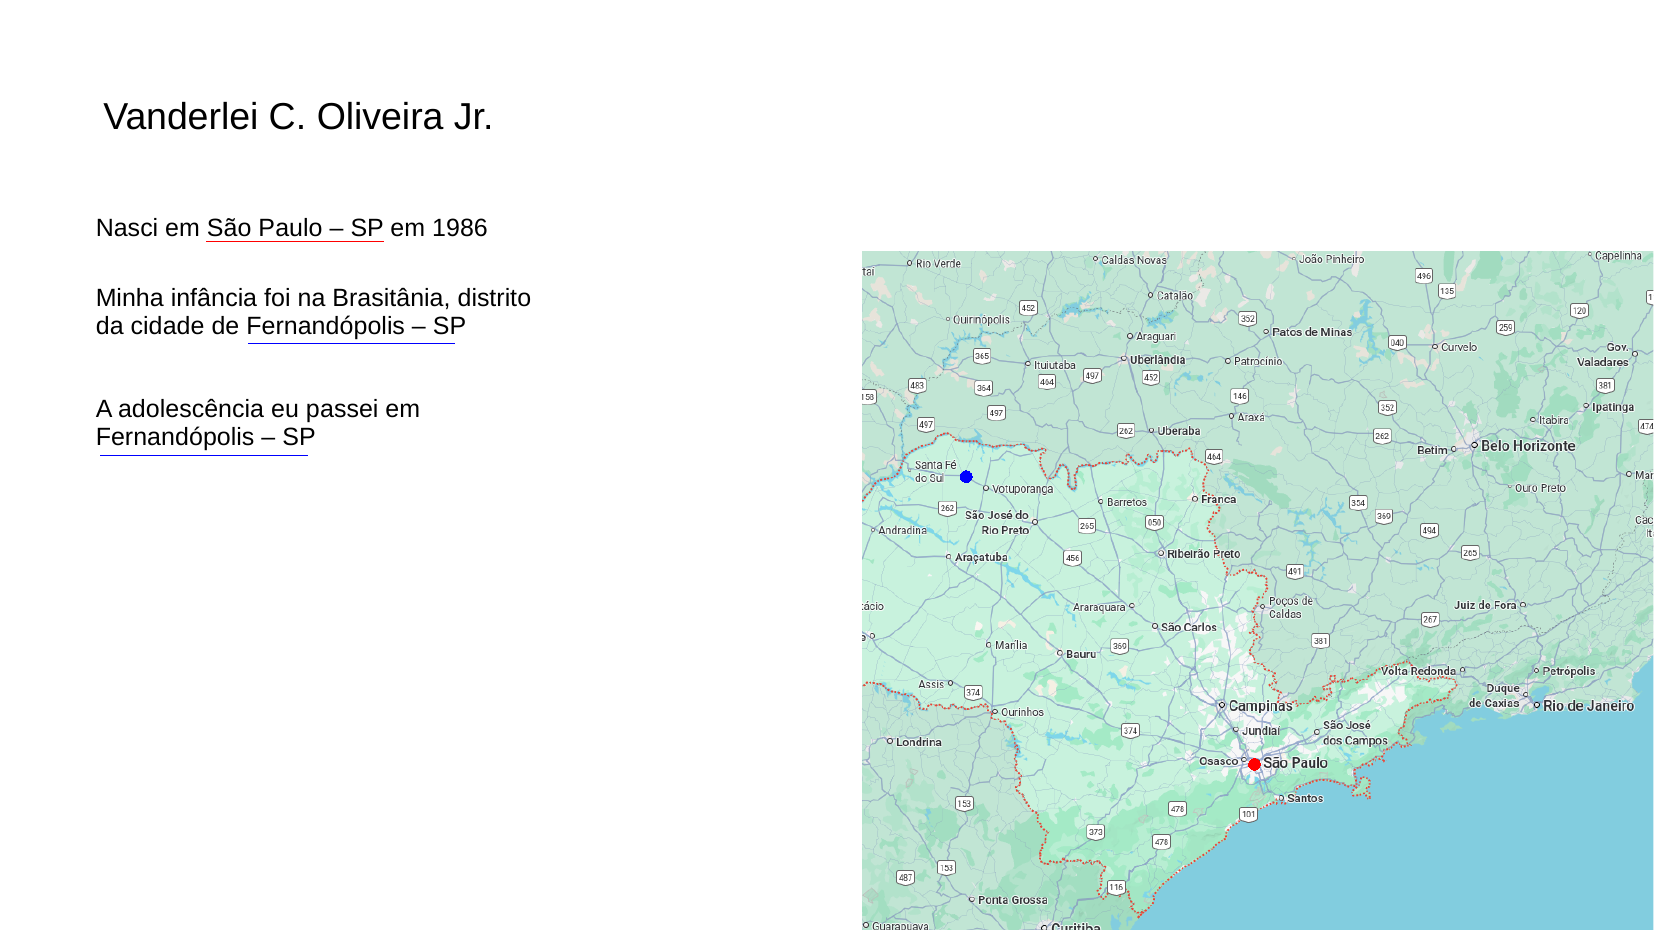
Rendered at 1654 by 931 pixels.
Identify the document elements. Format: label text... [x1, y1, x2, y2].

text_box A adolescência eu passei em Fernandópolis – SP [81, 387, 583, 459]
text_box Minha infância foi na Brasitânia, distrito da cidade de Fernandópolis – SP [81, 276, 556, 375]
picture [862, 251, 1654, 930]
text_box [960, 470, 973, 483]
text_box Vanderlei C. Oliveira Jr. [88, 88, 510, 146]
text_box Nasci em São Paulo – SP em 1986 [81, 206, 502, 250]
text_box [1248, 758, 1261, 771]
